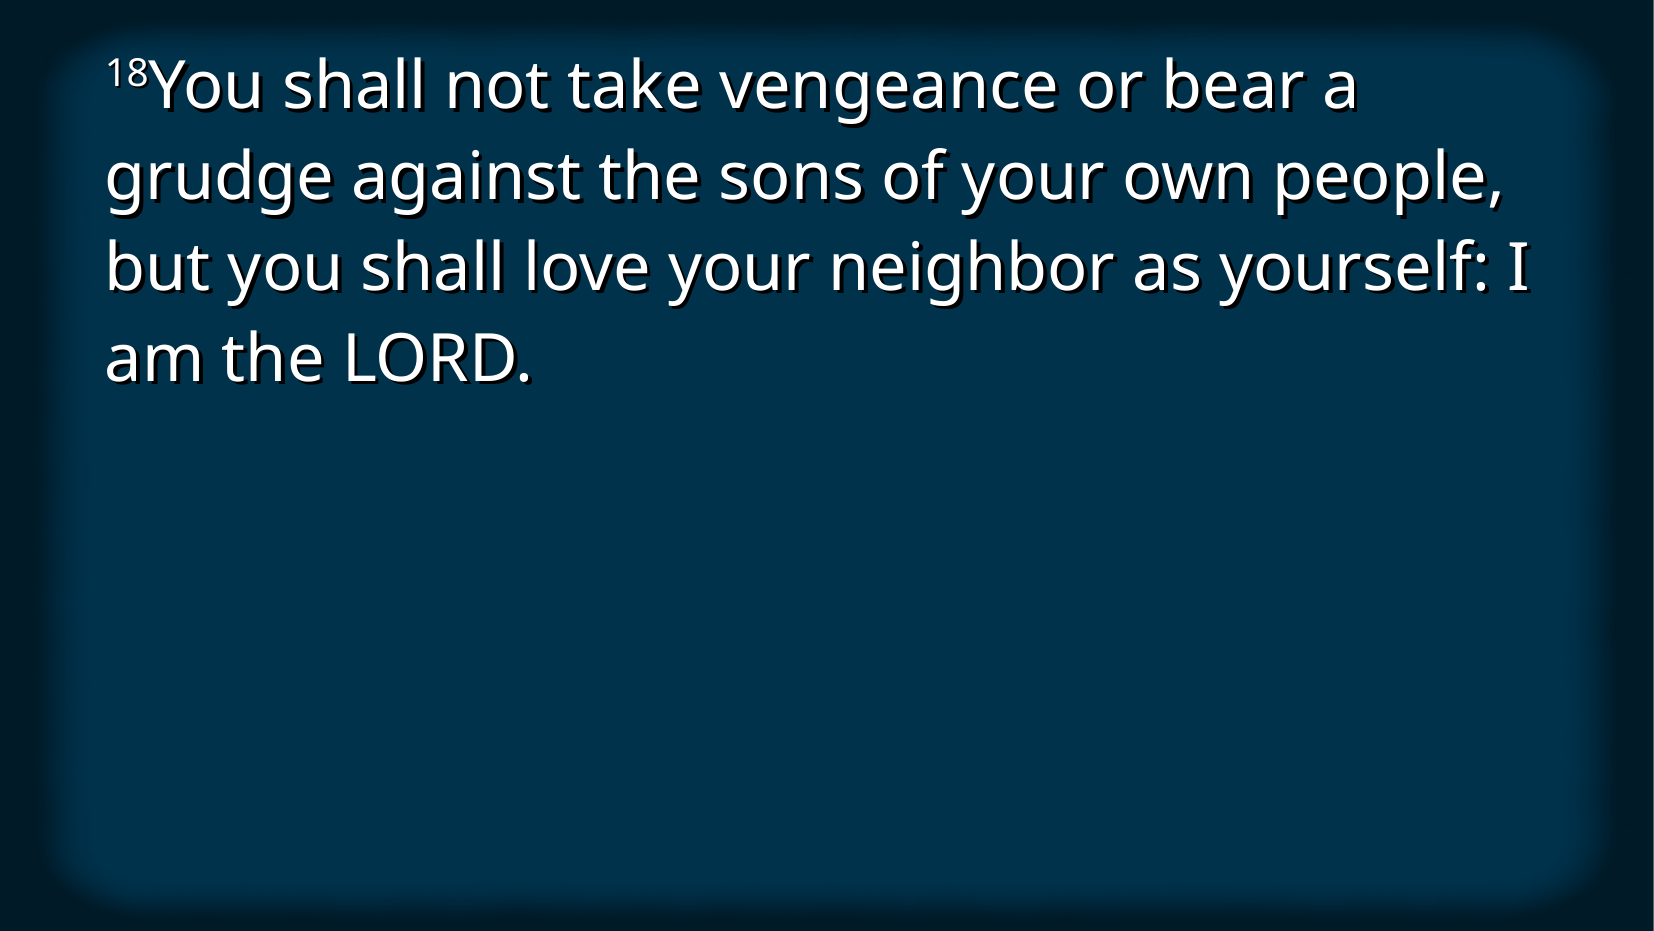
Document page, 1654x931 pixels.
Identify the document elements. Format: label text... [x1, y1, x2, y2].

text_box 18You shall not take vengeance or bear a grudge against the sons of your own people, but you shall love your neighbor as yourself: I am the LORD. [90, 30, 1576, 489]
picture [0, 0, 1654, 931]
